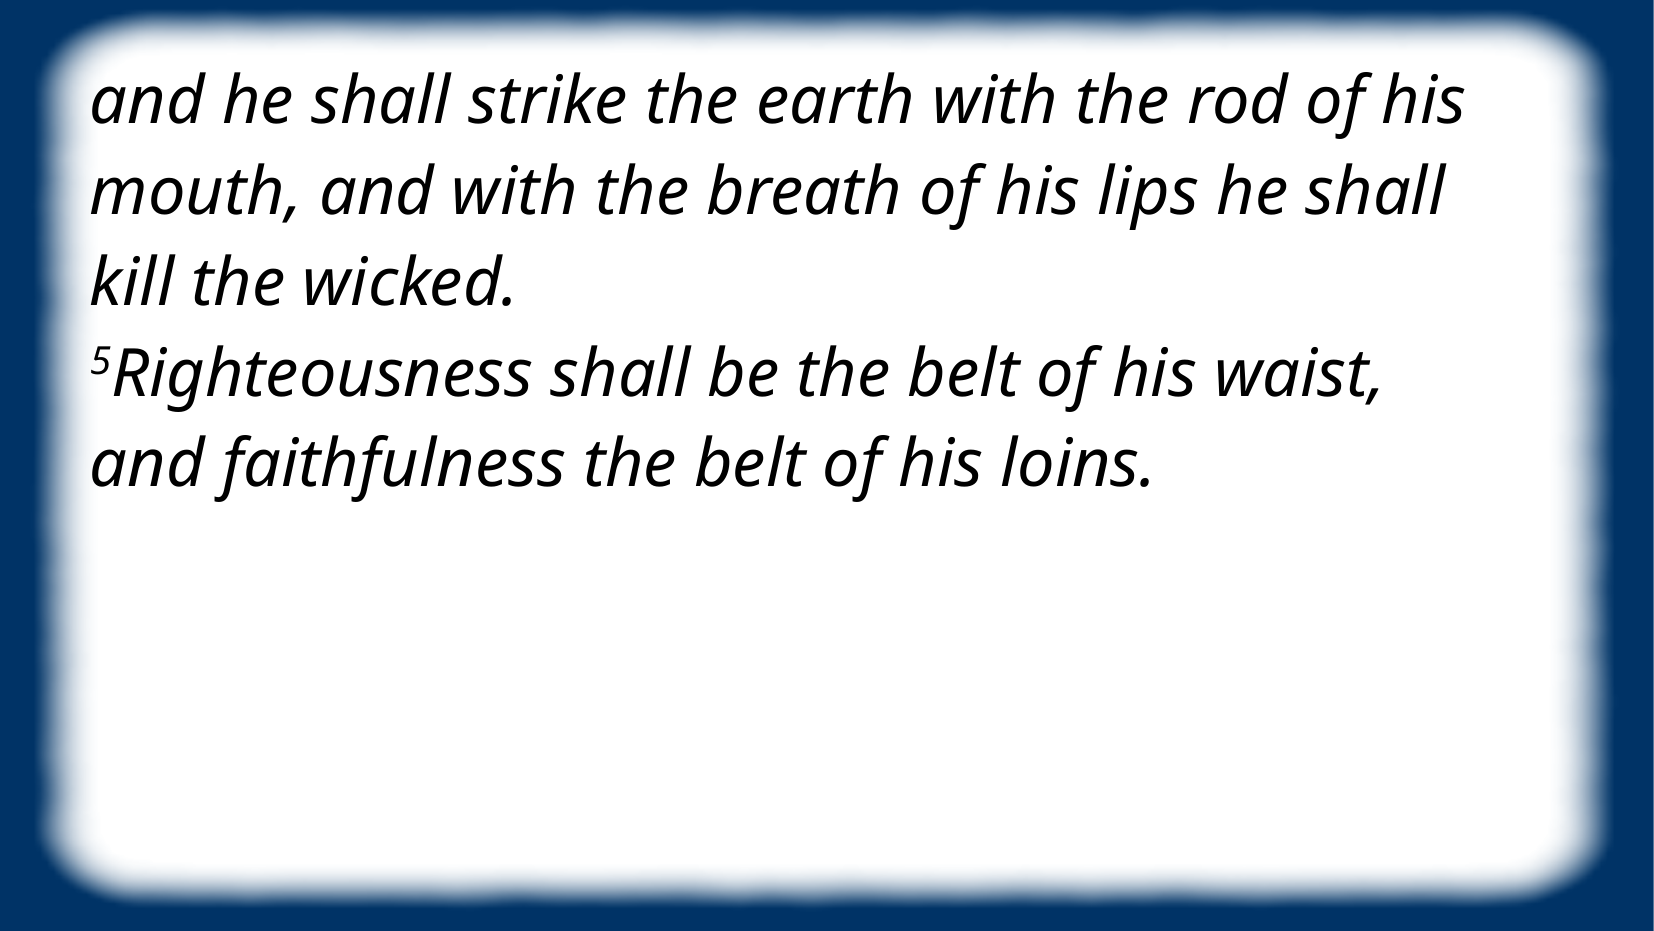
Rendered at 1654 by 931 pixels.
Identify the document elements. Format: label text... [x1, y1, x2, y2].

text_box and he shall strike the earth with the rod of his mouth, and with the breath of his lips he shall kill the wicked. 5Righteousness shall be the belt of his waist, and faithfulness the belt of his loins. [75, 45, 1561, 504]
picture [0, 0, 1654, 931]
